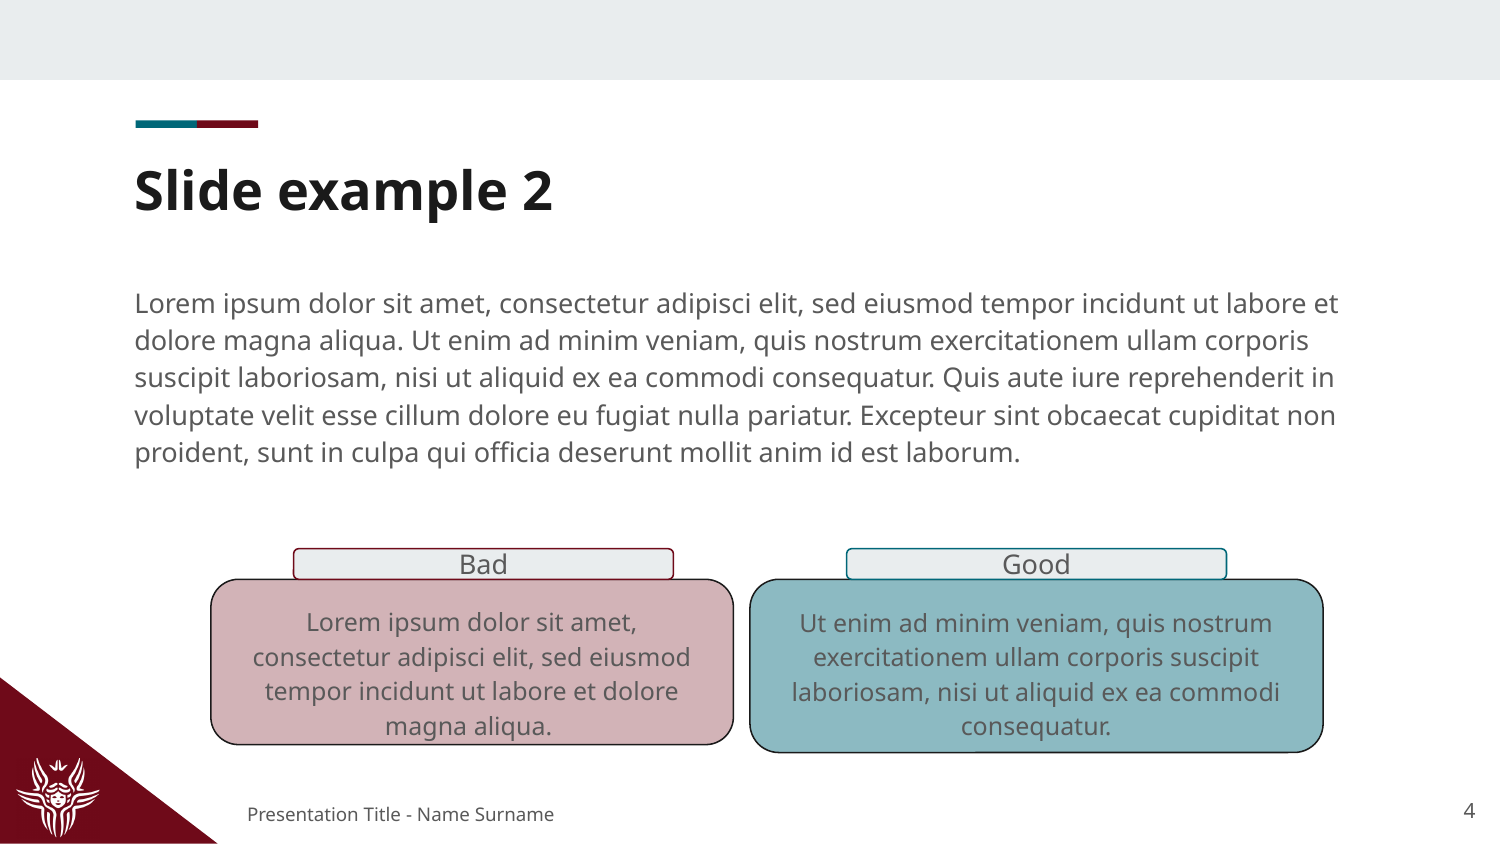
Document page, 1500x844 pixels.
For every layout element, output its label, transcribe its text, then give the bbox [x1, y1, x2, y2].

text_box Good [846, 548, 1227, 580]
list Lorem ipsum dolor sit amet, consectetur adipisci elit, sed eiusmod tempor incidunt ut labore et dolore magna aliqua. Ut enim ad minim veniam, quis nostrum exercitationem ullam corporis suscipit laboriosam, nisi ut aliquid ex ea commodi consequatur. Quis aute iure reprehenderit in voluptate velit esse cillum dolore eu fugiat nulla pariatur. Excepteur sint obcaecat cupiditat non proident, sunt in culpa qui officia deserunt mollit anim id est laborum. [119, 266, 1408, 524]
picture [16, 758, 100, 839]
text_box Lorem ipsum dolor sit amet, consectetur adipisci elit, sed eiusmod tempor incidunt ut labore et dolore magna aliqua. [210, 579, 734, 745]
slide_number <number> [1400, 779, 1491, 844]
text_box Bad [293, 548, 674, 580]
text_box Ut enim ad minim veniam, quis nostrum exercitationem ullam corporis suscipit laboriosam, nisi ut aliquid ex ea commodi consequatur. [749, 579, 1324, 753]
title Slide example 2 [119, 141, 1381, 230]
subtitle Presentation Title - Name Surname [232, 783, 1193, 839]
